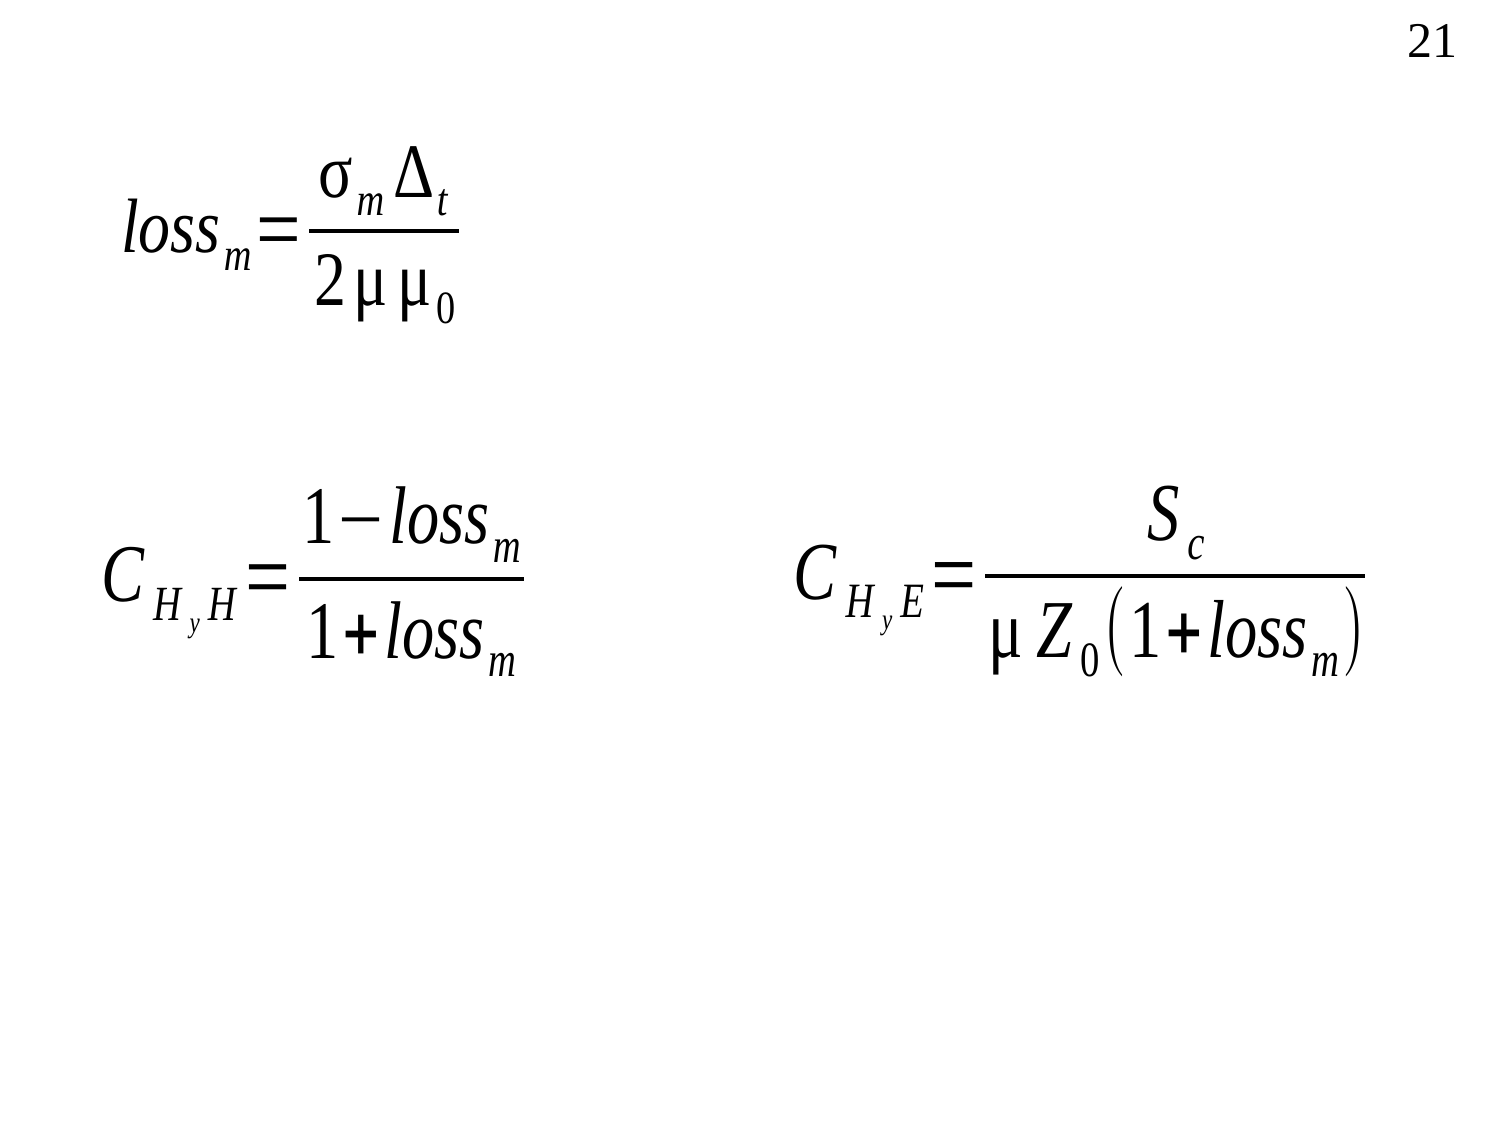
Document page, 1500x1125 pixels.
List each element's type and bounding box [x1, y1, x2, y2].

chart [74, 469, 555, 688]
chart [93, 128, 489, 333]
chart [766, 466, 1396, 687]
